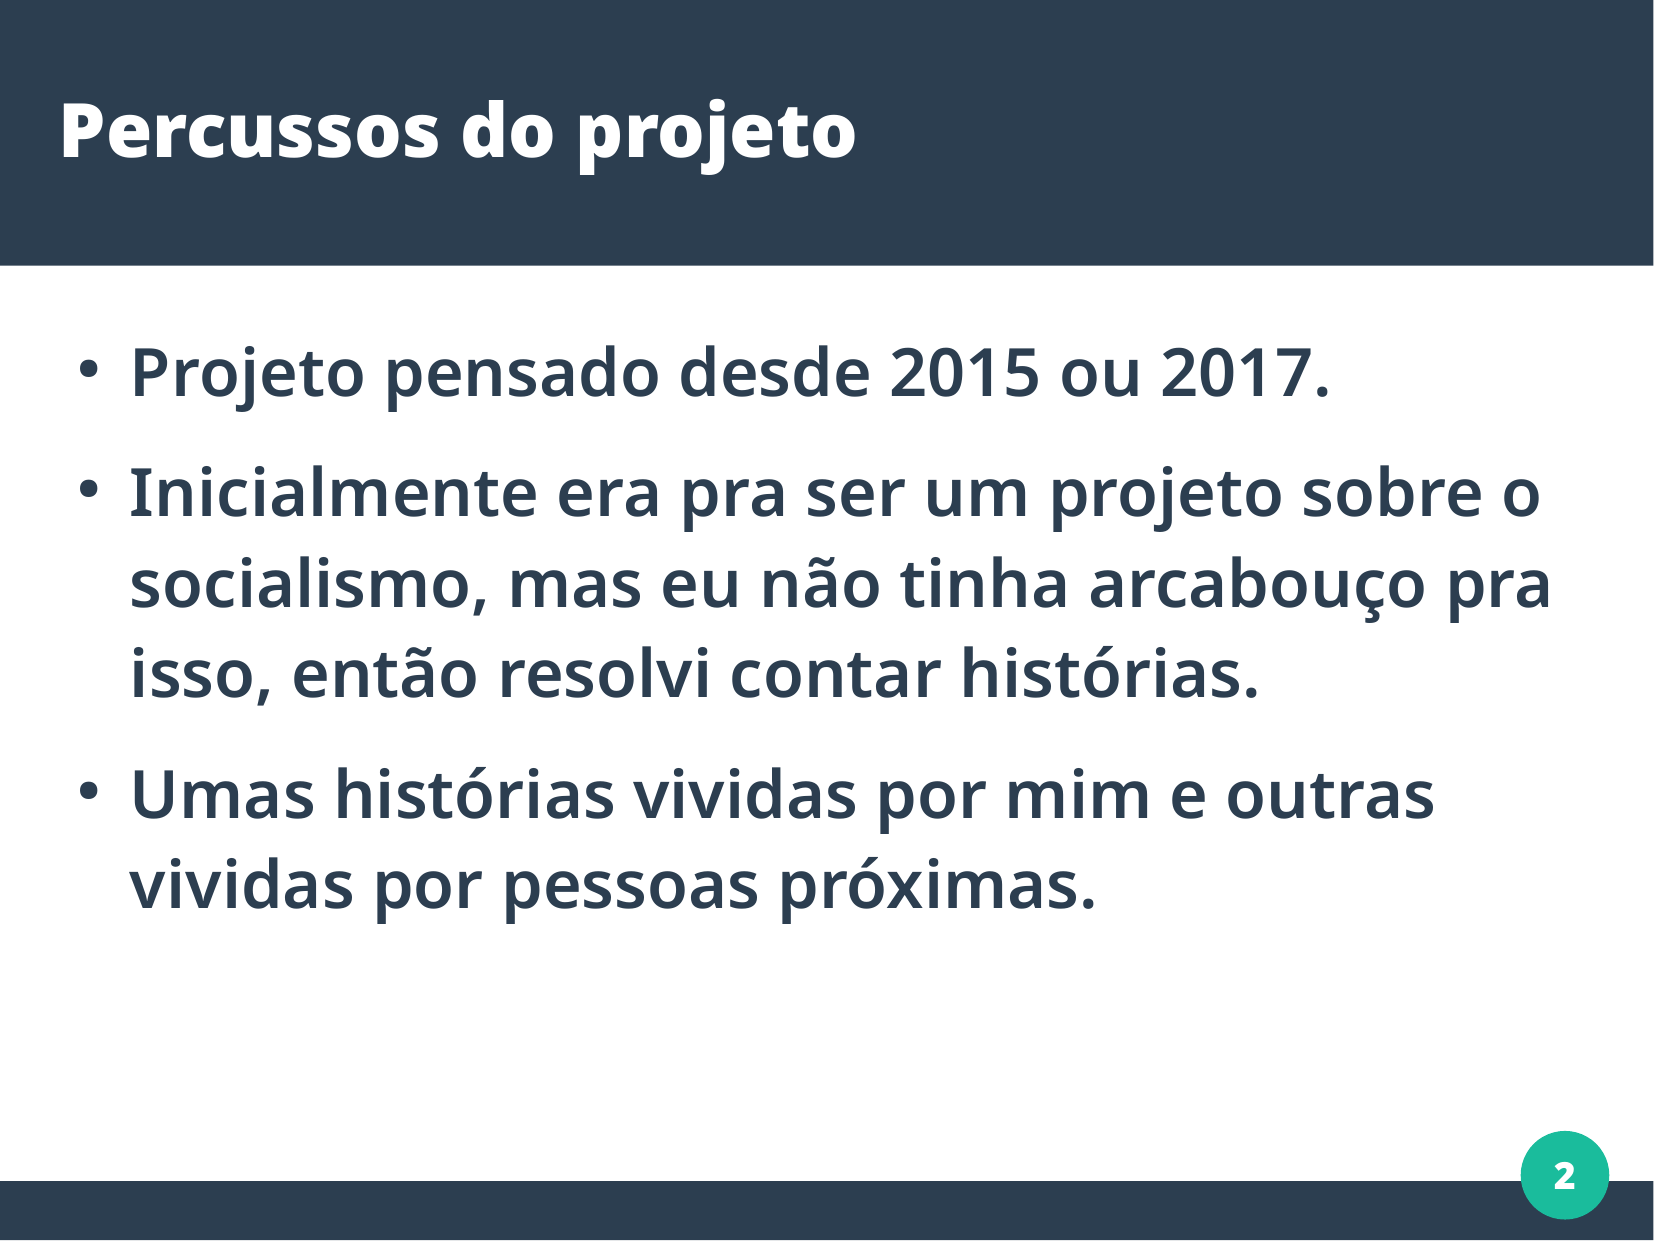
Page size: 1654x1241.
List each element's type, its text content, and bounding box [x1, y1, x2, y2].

list Projeto pensado desde 2015 ou 2017. Inicialmente era pra ser um projeto sobre o socialismo, mas eu não tinha arcabouço pra isso, então resolvi contar histórias. Umas histórias vividas por mim e outras vividas por pessoas próximas. [59, 324, 1595, 1152]
title Percussos do projeto [59, 49, 1595, 207]
